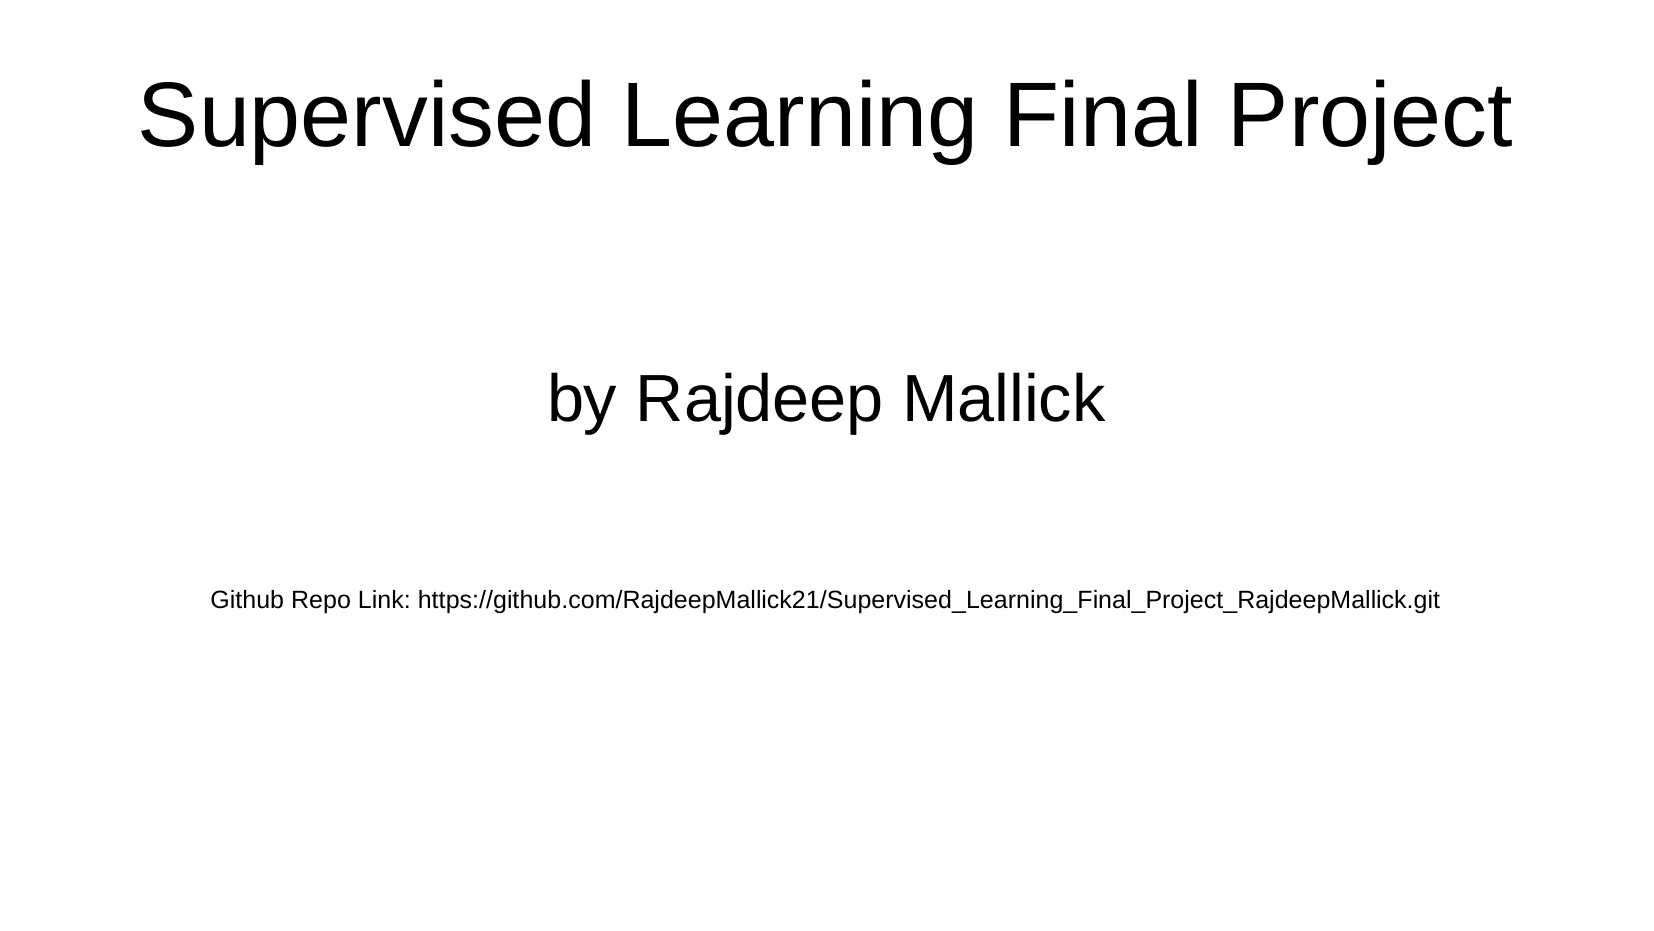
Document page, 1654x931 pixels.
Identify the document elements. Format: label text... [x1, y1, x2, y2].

title Supervised Learning Final Project [82, 37, 1571, 193]
subtitle by Rajdeep Mallick Github Repo Link: https://github.com/RajdeepMallick21/Supervised_Learning_Final_Project_RajdeepMallick.git [82, 217, 1571, 758]
